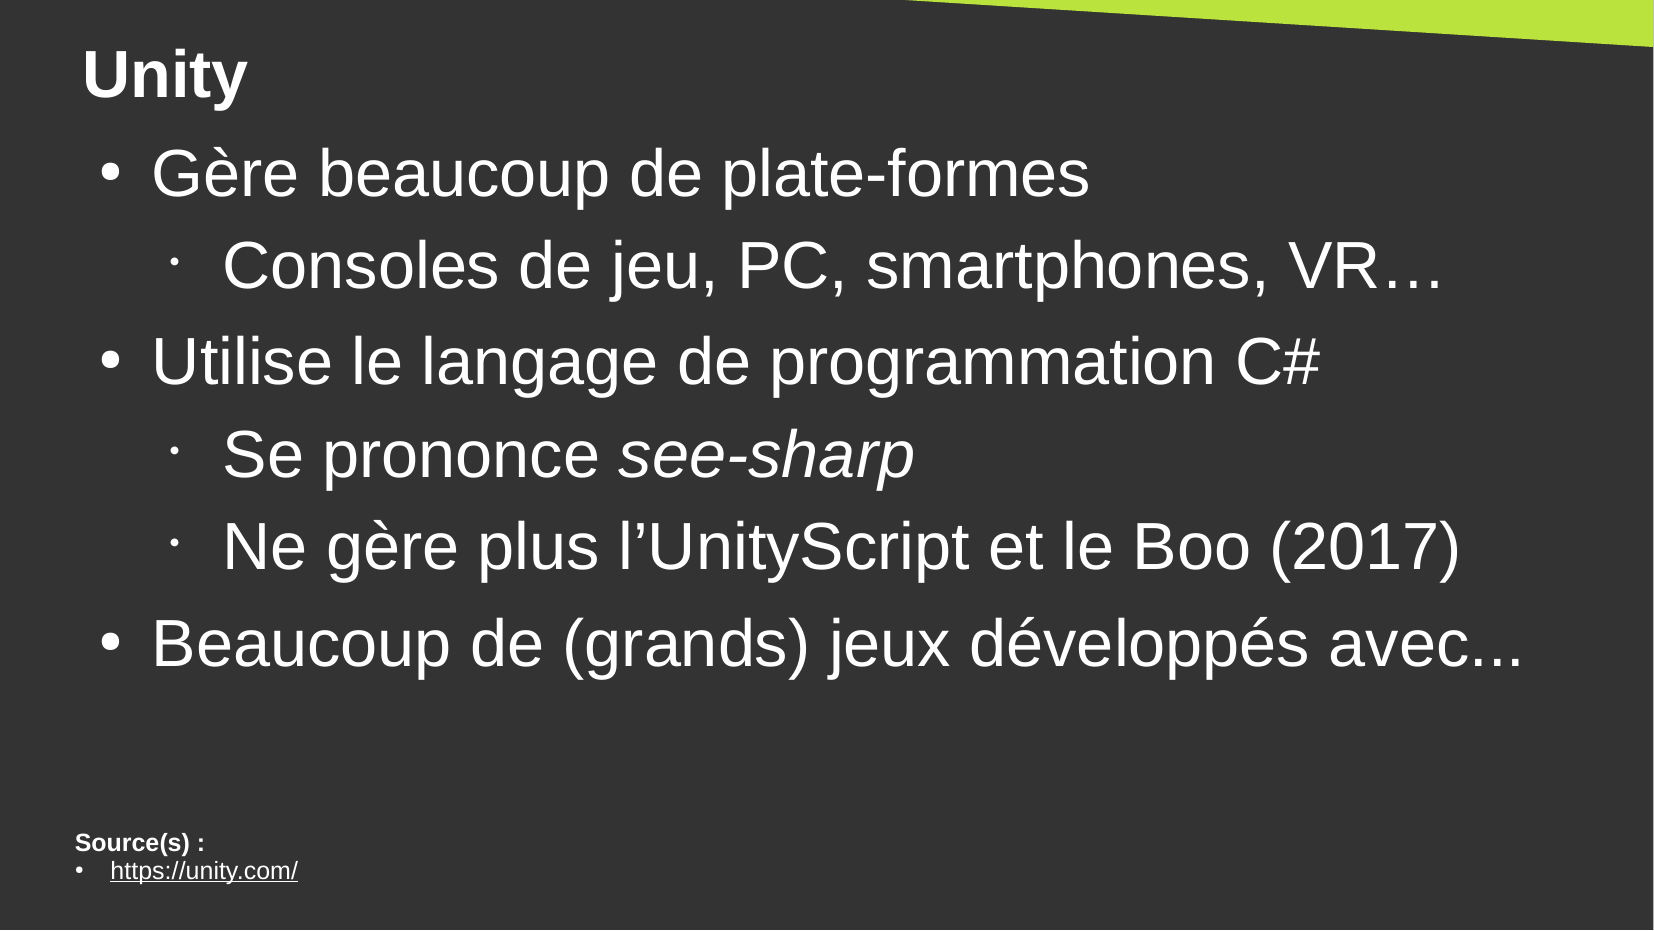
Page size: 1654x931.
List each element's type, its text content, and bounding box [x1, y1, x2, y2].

list Gère beaucoup de plate-formes Consoles de jeu, PC, smartphones, VR… Utilise le langage de programmation C# Se prononce see-sharp Ne gère plus l’UnityScript et le Boo (2017) Beaucoup de (grands) jeux développés avec... [80, 135, 1620, 697]
text_box [905, 0, 1654, 48]
text_box Source(s) : https://unity.com/ [60, 821, 1546, 921]
title Unity [82, 37, 1571, 112]
